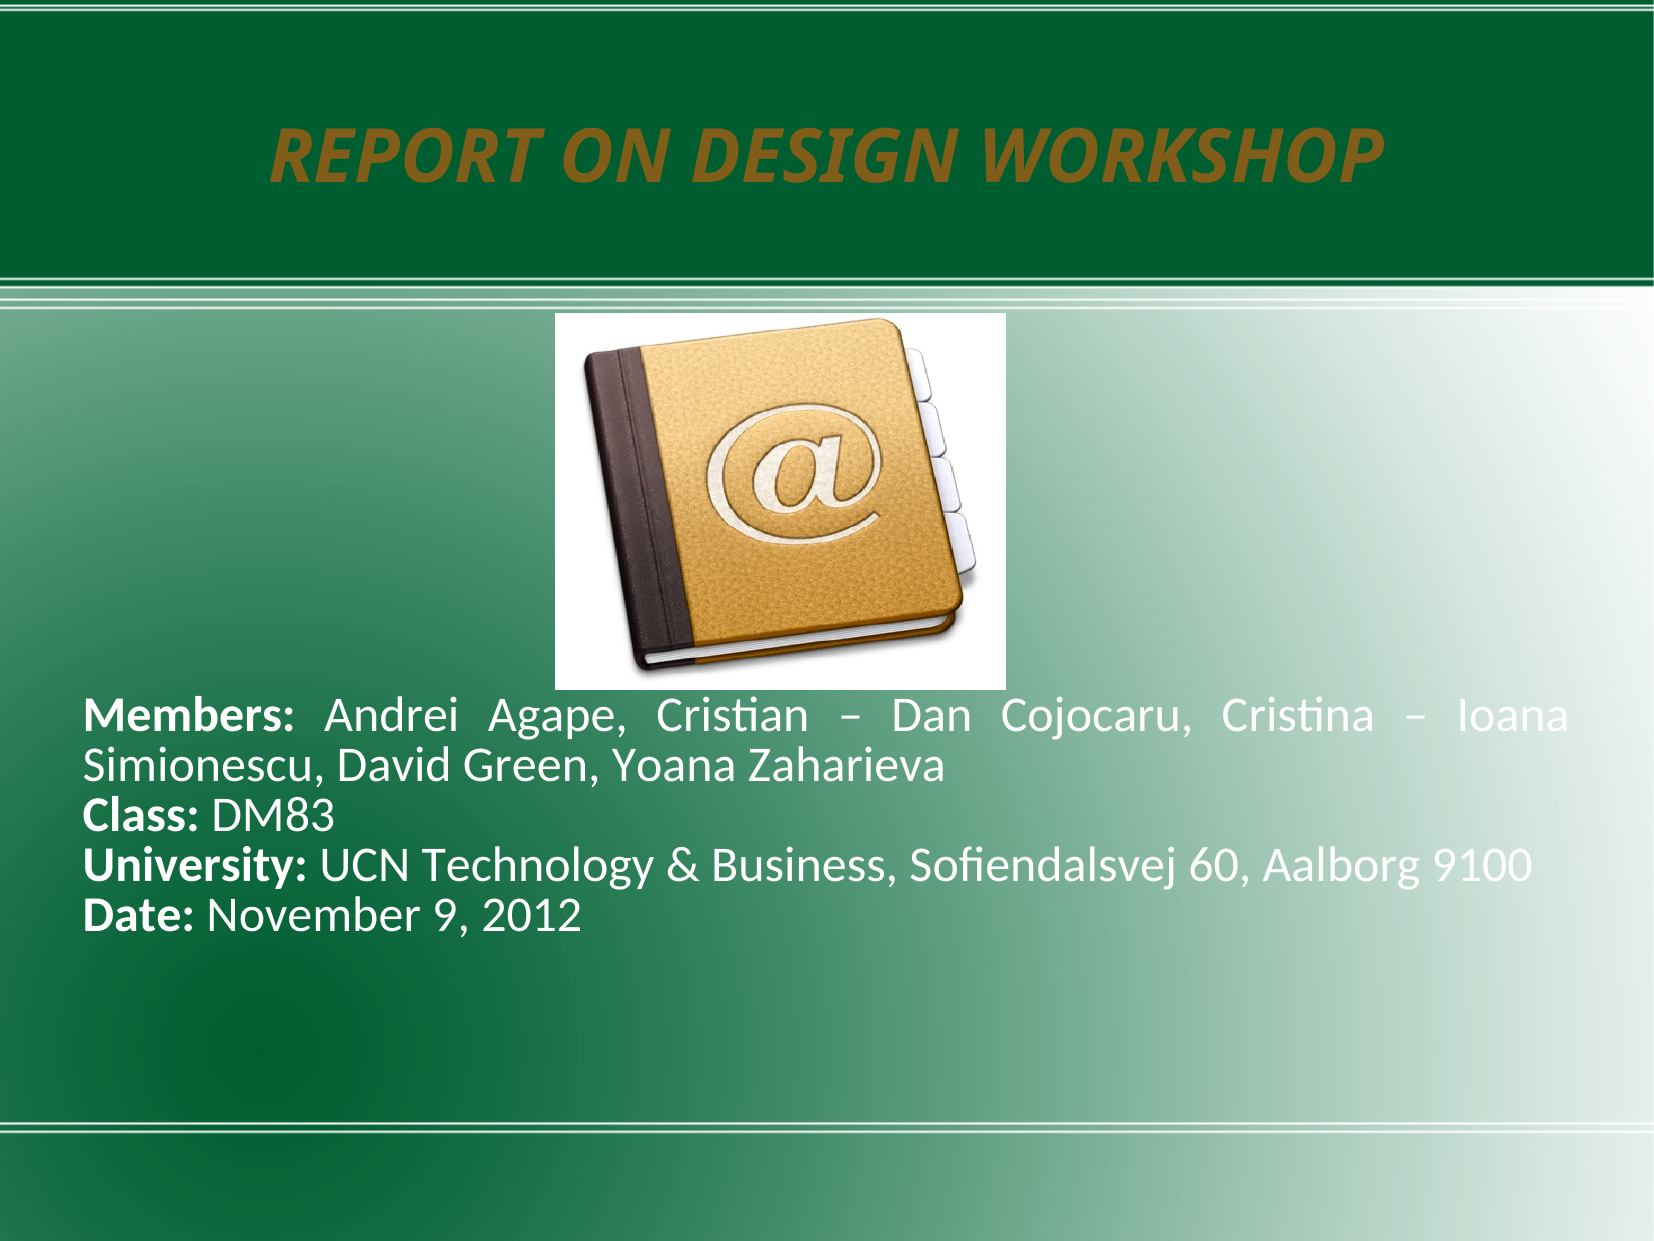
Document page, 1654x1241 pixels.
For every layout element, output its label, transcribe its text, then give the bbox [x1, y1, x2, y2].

picture [0, 0, 1654, 1241]
title REPORT ON DESIGN WORKSHOP [82, 49, 1571, 257]
subtitle Members: Andrei Agape, Cristian – Dan Cojocaru, Cristina – Ioana Simionescu, David Green, Yoana Zaharieva Class: DM83 University: UCN Technology & Business, Sofiendalsvej 60, Aalborg 9100 Date: November 9, 2012 [82, 337, 1571, 1052]
